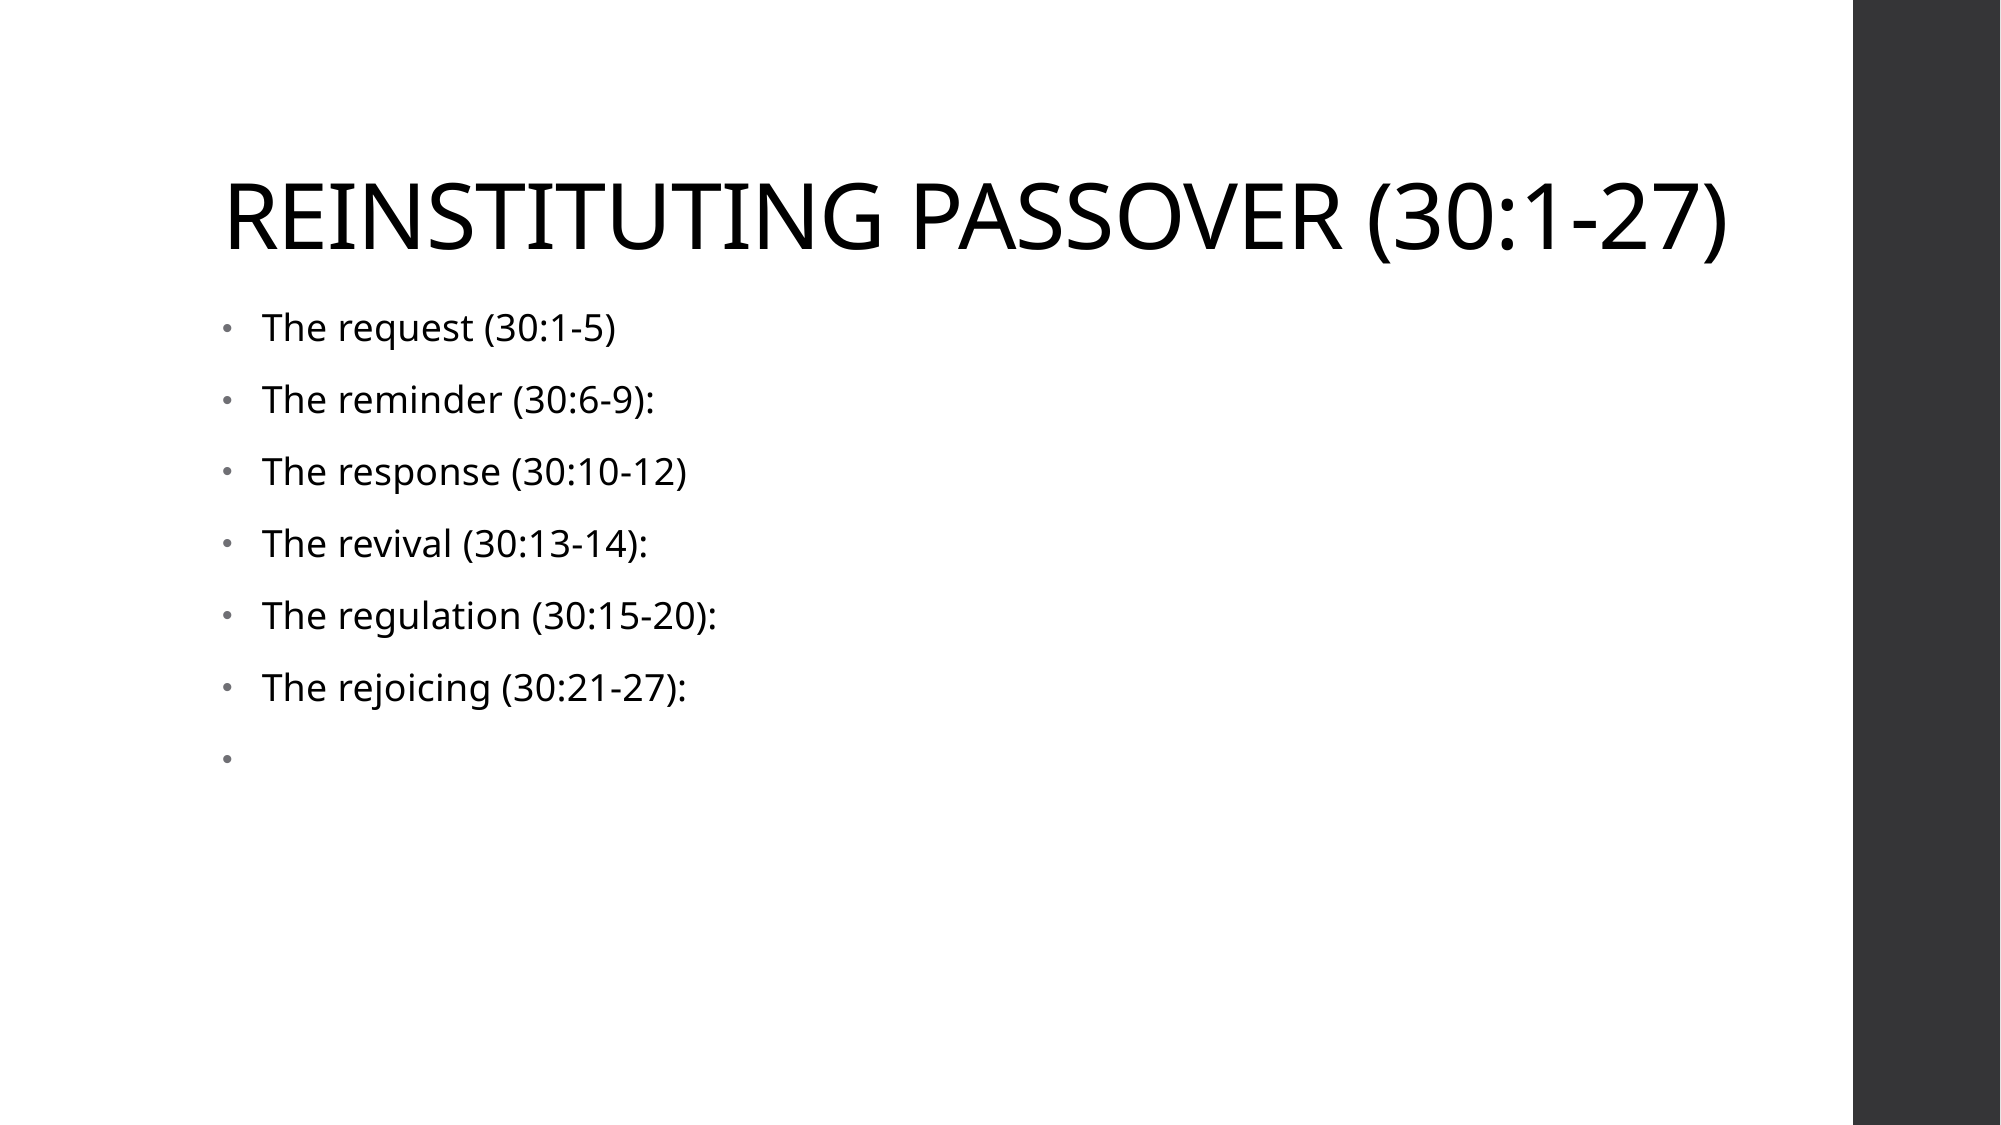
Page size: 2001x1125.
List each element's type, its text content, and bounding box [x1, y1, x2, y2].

title REINSTITUTING PASSOVER (30:1-27) [206, 60, 1797, 278]
list The request (30:1-5) The reminder (30:6-9): The response (30:10-12) The revival (30:13-14): The regulation (30:15-20): The rejoicing (30:21-27): [206, 299, 1617, 1014]
